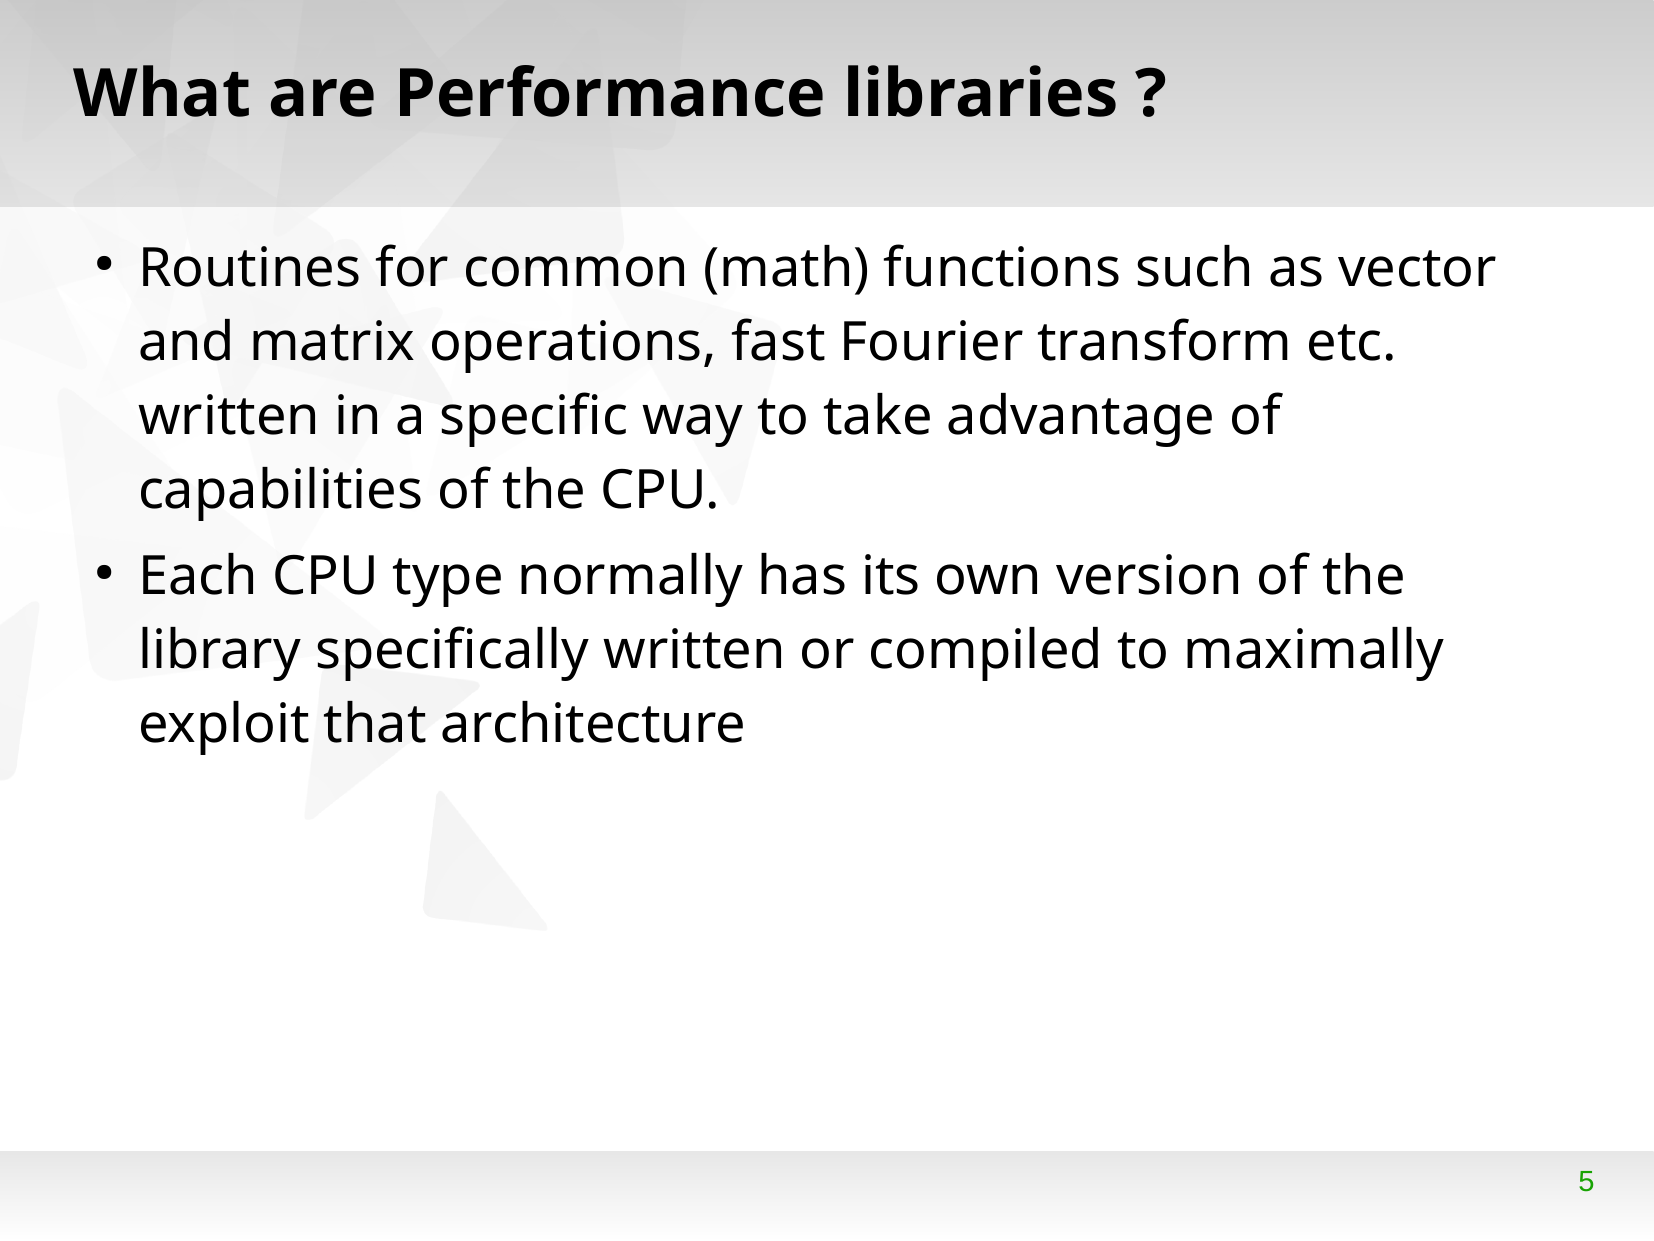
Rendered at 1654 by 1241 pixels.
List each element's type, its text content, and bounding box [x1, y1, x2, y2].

title What are Performance libraries ? [73, 0, 1420, 187]
list Routines for common (math) functions such as vector and matrix operations, fast Fourier transform etc. written in a specific way to take advantage of capabilities of the CPU. Each CPU type normally has its own version of the library specifically written or compiled to maximally exploit that architecture [94, 228, 1550, 1063]
picture [0, 0, 783, 931]
